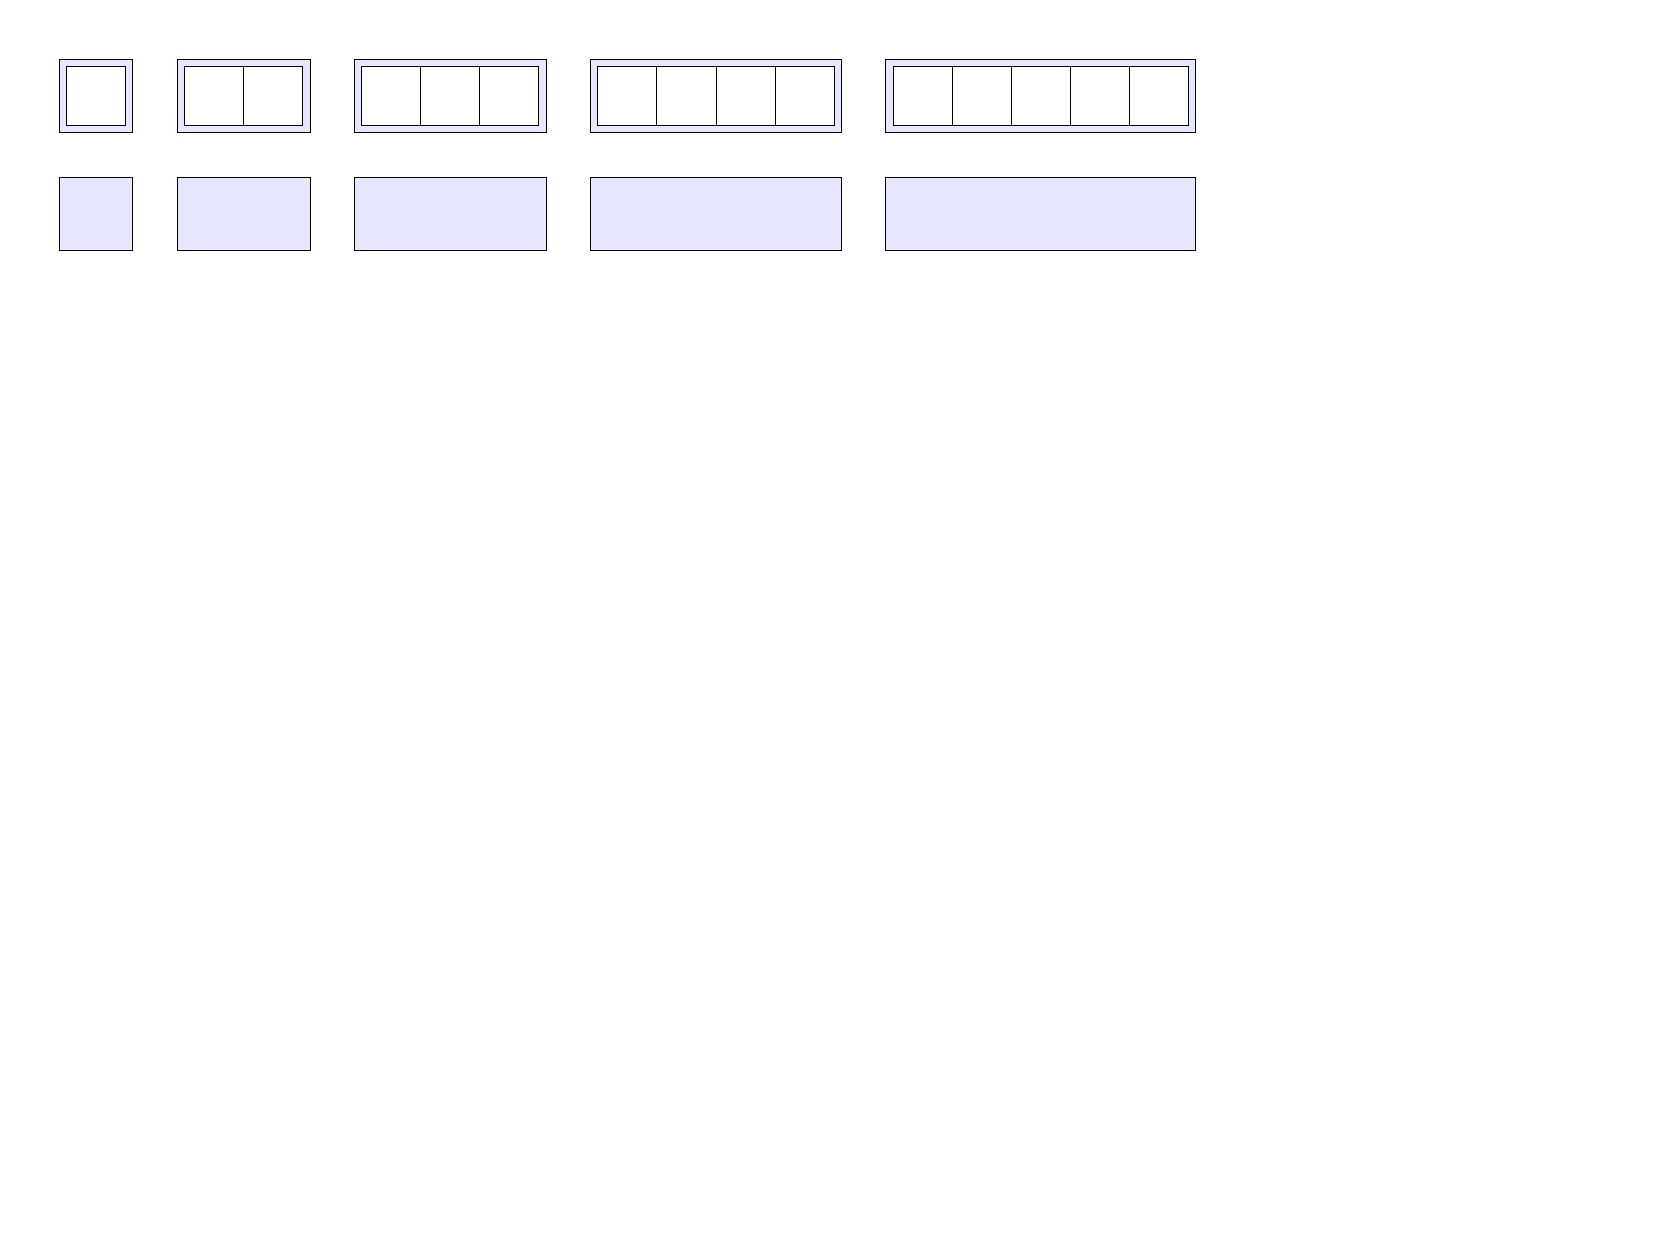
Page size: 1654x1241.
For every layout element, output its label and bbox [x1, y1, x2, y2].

text_box [177, 177, 311, 251]
text_box [590, 59, 842, 133]
text_box [59, 59, 133, 133]
text_box [885, 177, 1196, 251]
text_box [885, 59, 1196, 133]
text_box [177, 59, 311, 133]
text_box [59, 177, 133, 251]
text_box [354, 177, 547, 251]
text_box [354, 59, 547, 133]
text_box [590, 177, 842, 251]
